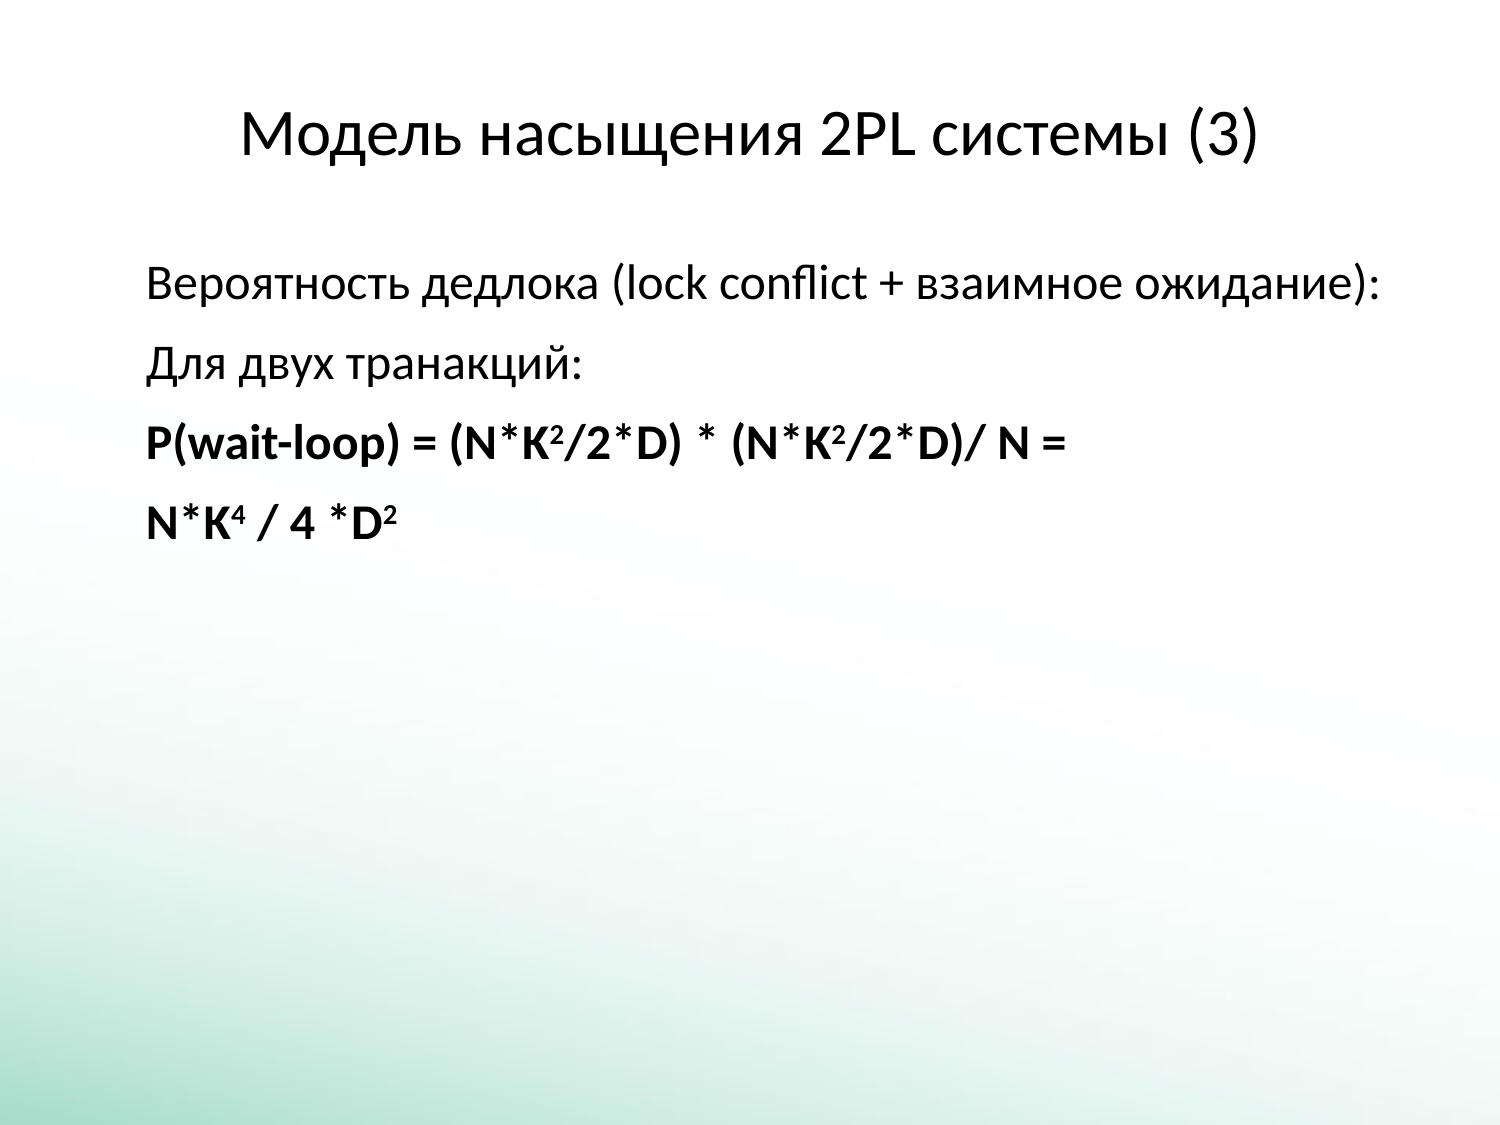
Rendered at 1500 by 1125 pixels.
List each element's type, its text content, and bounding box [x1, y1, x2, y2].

picture [0, 0, 1500, 1125]
title Модель насыщения 2PL системы (3) [75, 45, 1425, 233]
list Вероятность дедлока (lock conflict + взаимное ожидание): Для двух транакций: P(wait-loop) = (N*K2/2*D) * (N*K2/2*D)/ N = N*K4 / 4 *D2 [75, 262, 1425, 1005]
